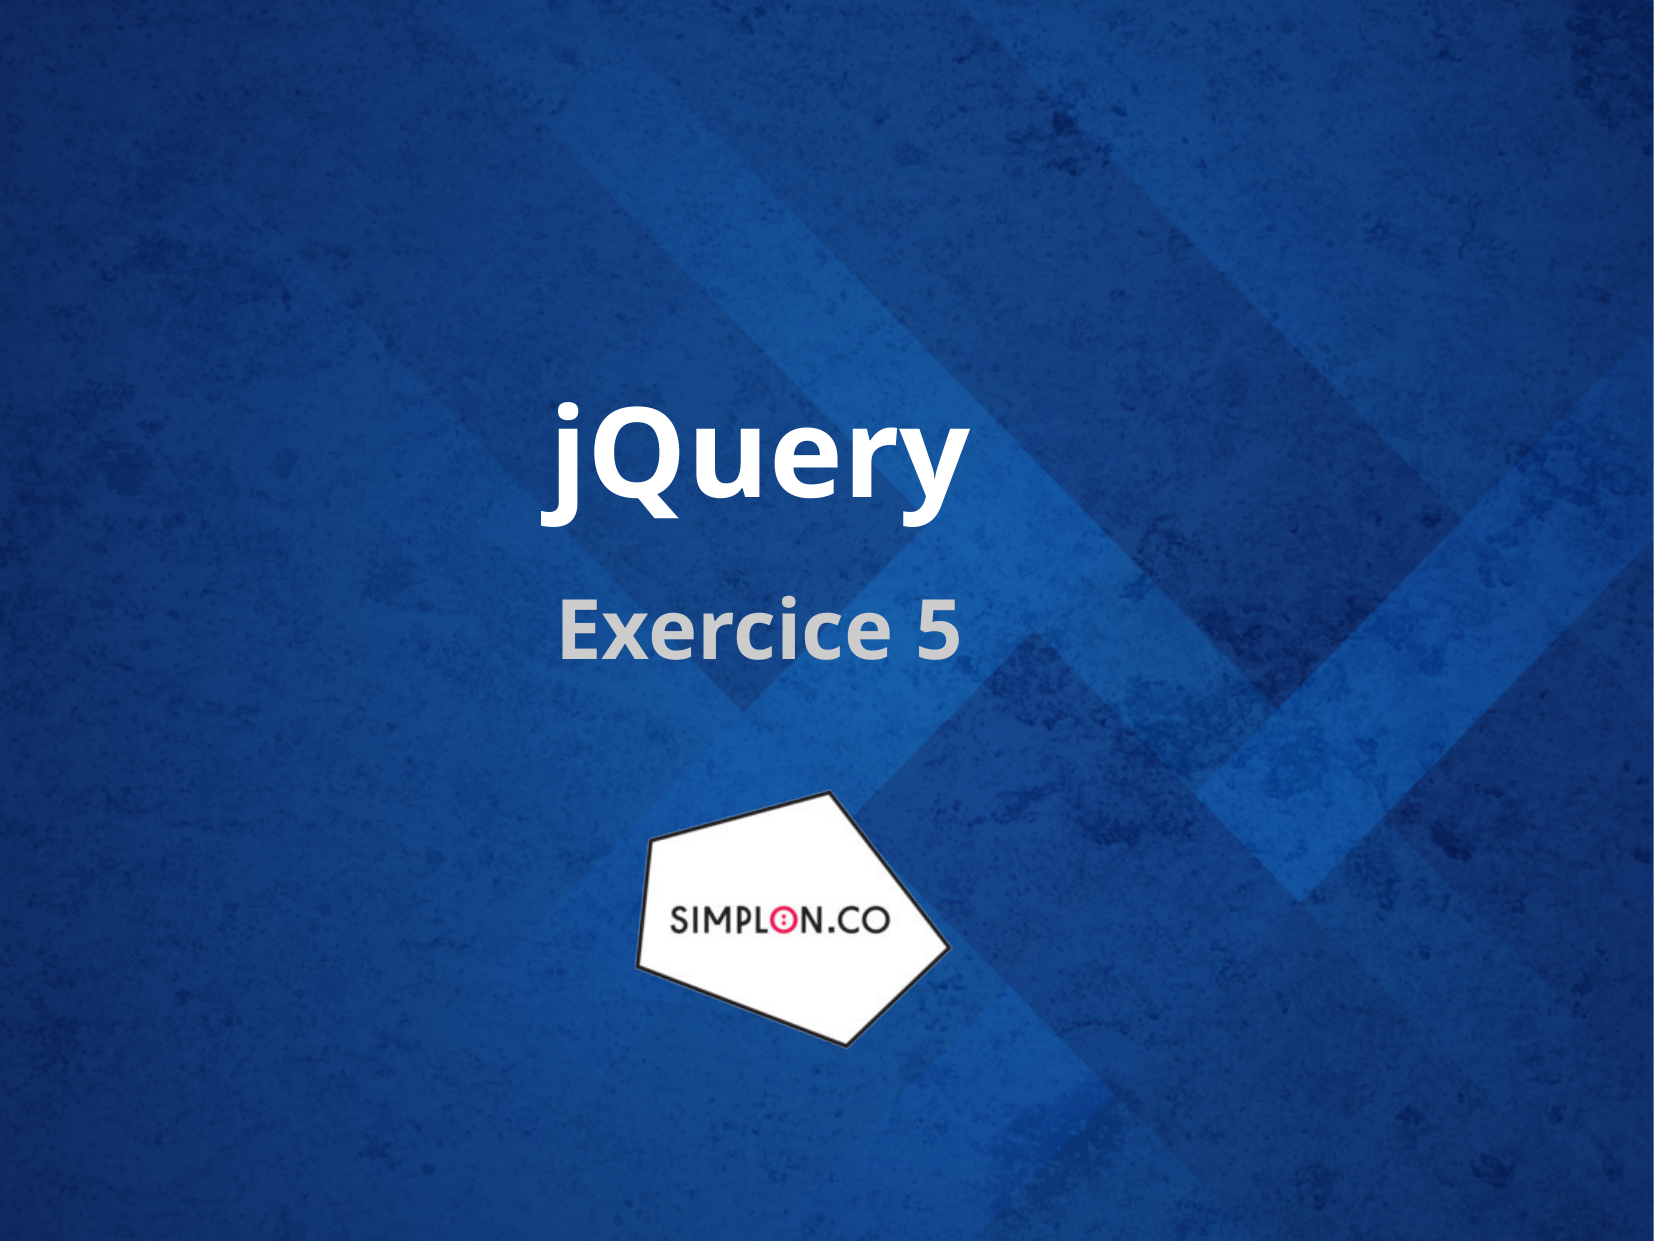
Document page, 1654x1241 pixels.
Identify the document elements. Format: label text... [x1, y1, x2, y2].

subtitle Exercice 5 [555, 509, 1453, 745]
picture [0, 0, 1654, 1241]
title jQuery [517, 272, 1155, 626]
